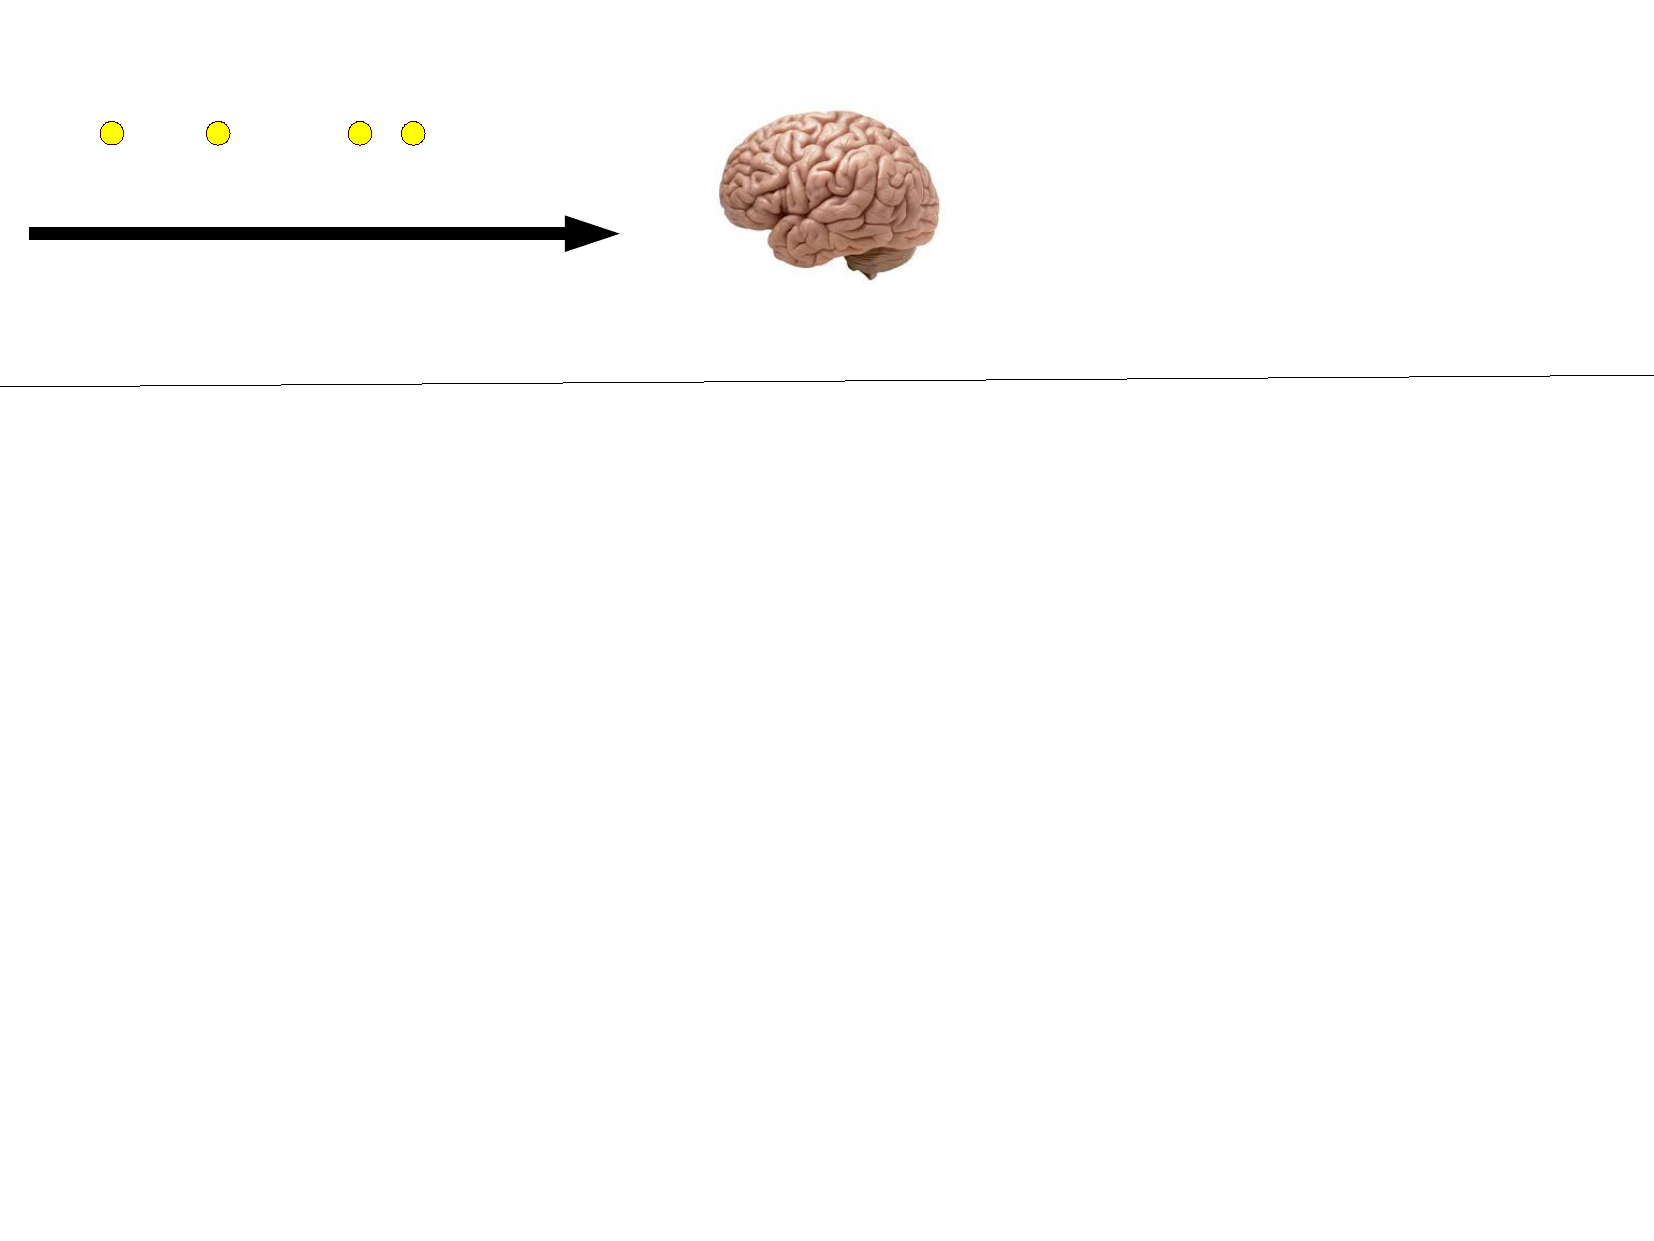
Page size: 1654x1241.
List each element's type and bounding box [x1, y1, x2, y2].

text_box [206, 121, 231, 146]
text_box [348, 121, 372, 146]
text_box [401, 121, 426, 146]
picture [673, 103, 995, 284]
text_box [100, 121, 124, 145]
